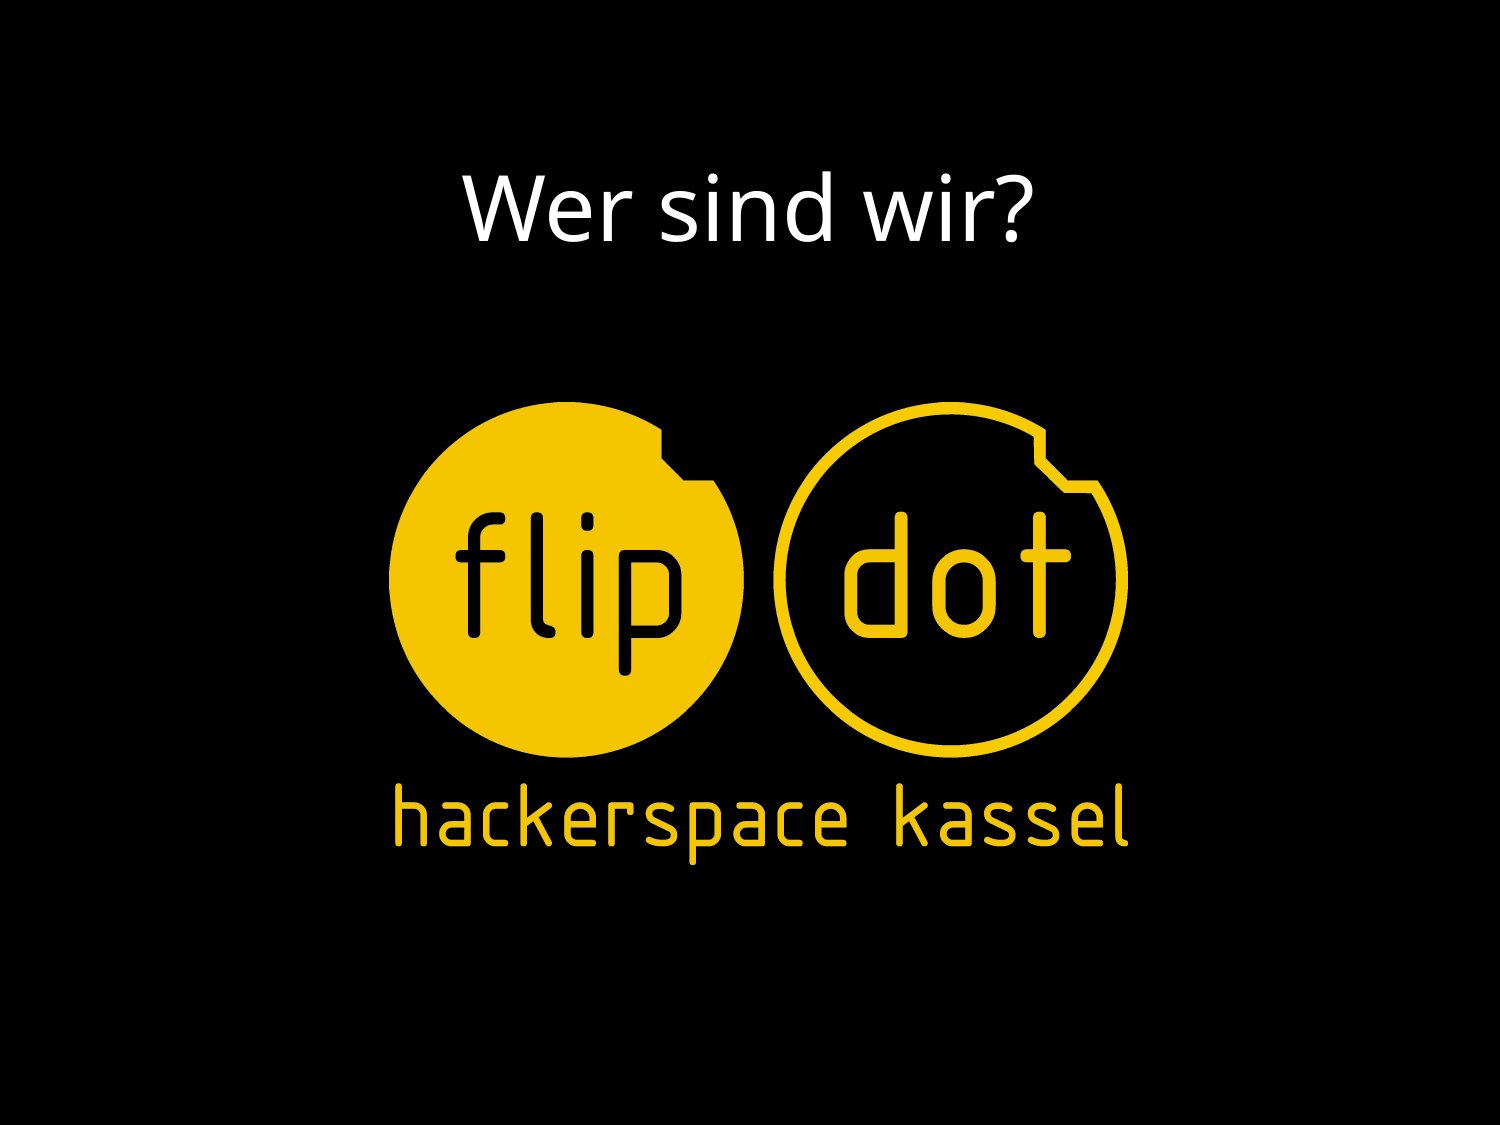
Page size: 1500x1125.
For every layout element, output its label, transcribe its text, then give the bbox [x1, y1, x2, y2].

title Wer sind wir? [102, 130, 1396, 294]
picture [389, 402, 1128, 865]
